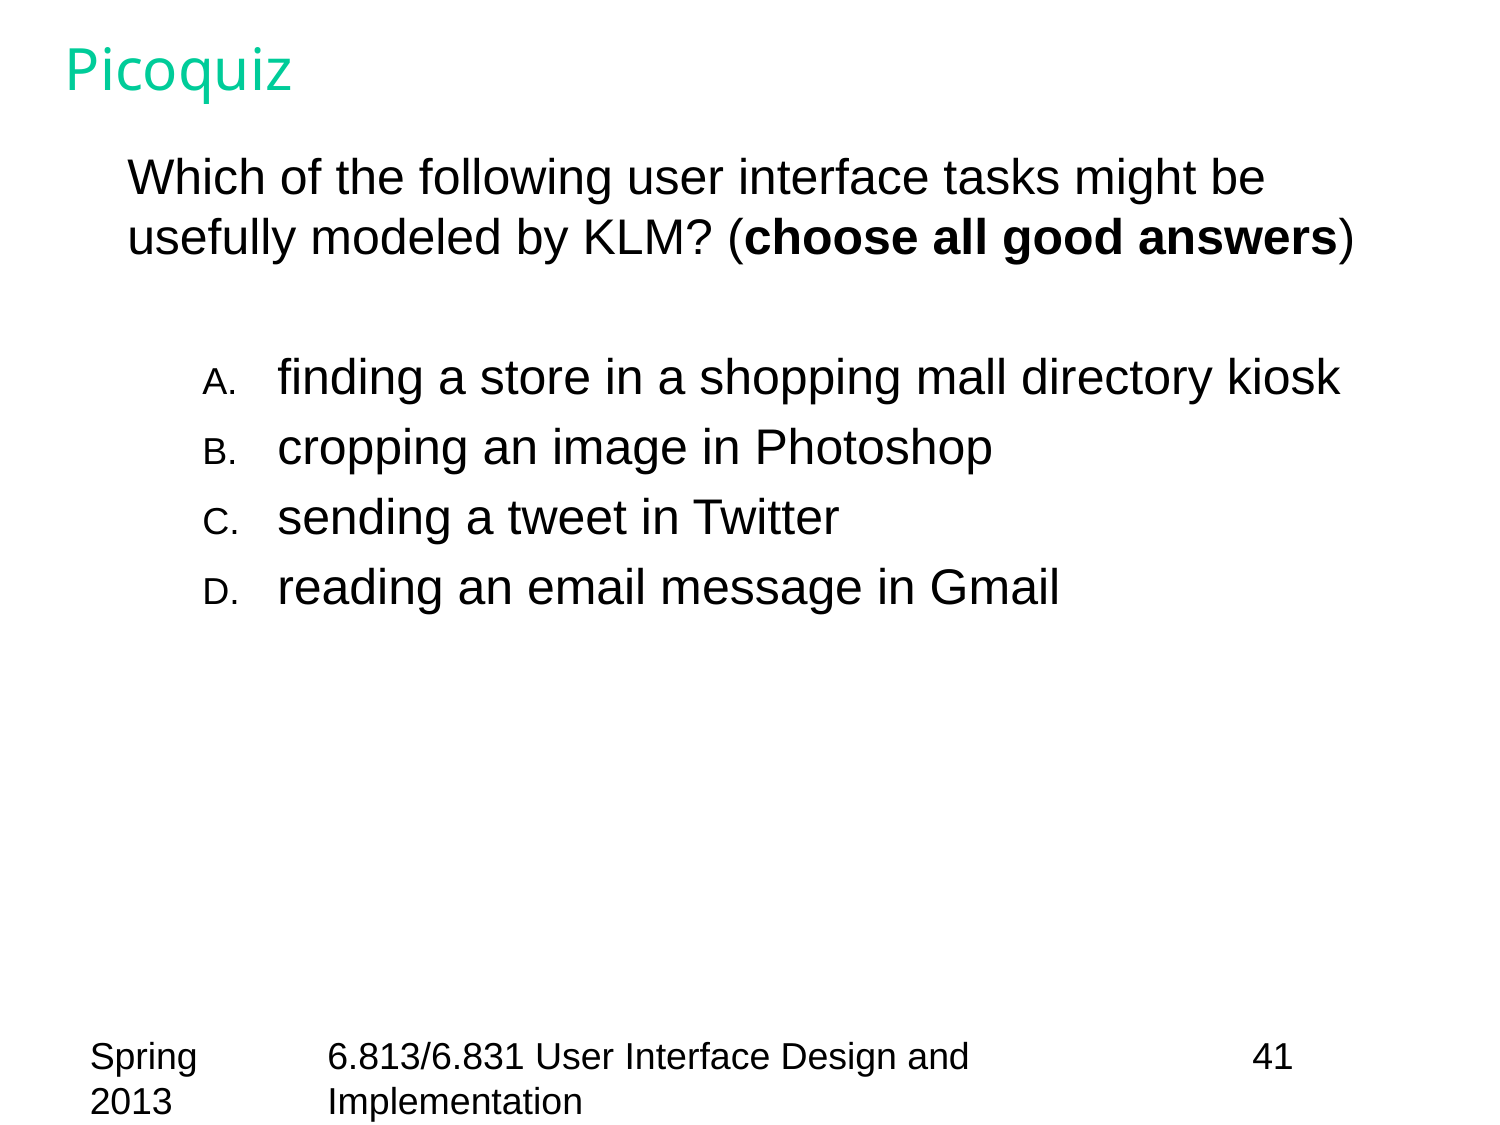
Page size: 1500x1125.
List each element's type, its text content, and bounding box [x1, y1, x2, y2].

slide_number <number> [1237, 1024, 1425, 1103]
footer 6.813/6.831 User Interface Design and Implementation [312, 1024, 1225, 1103]
list Which of the following user interface tasks might be usefully modeled by KLM? (choose all good answers) finding a store in a shopping mall directory kiosk cropping an image in Photoshop sending a tweet in Twitter reading an email message in Gmail [112, 137, 1388, 1000]
title Picoquiz [50, 24, 1438, 150]
slide_number Spring 2013 [75, 1024, 300, 1103]
